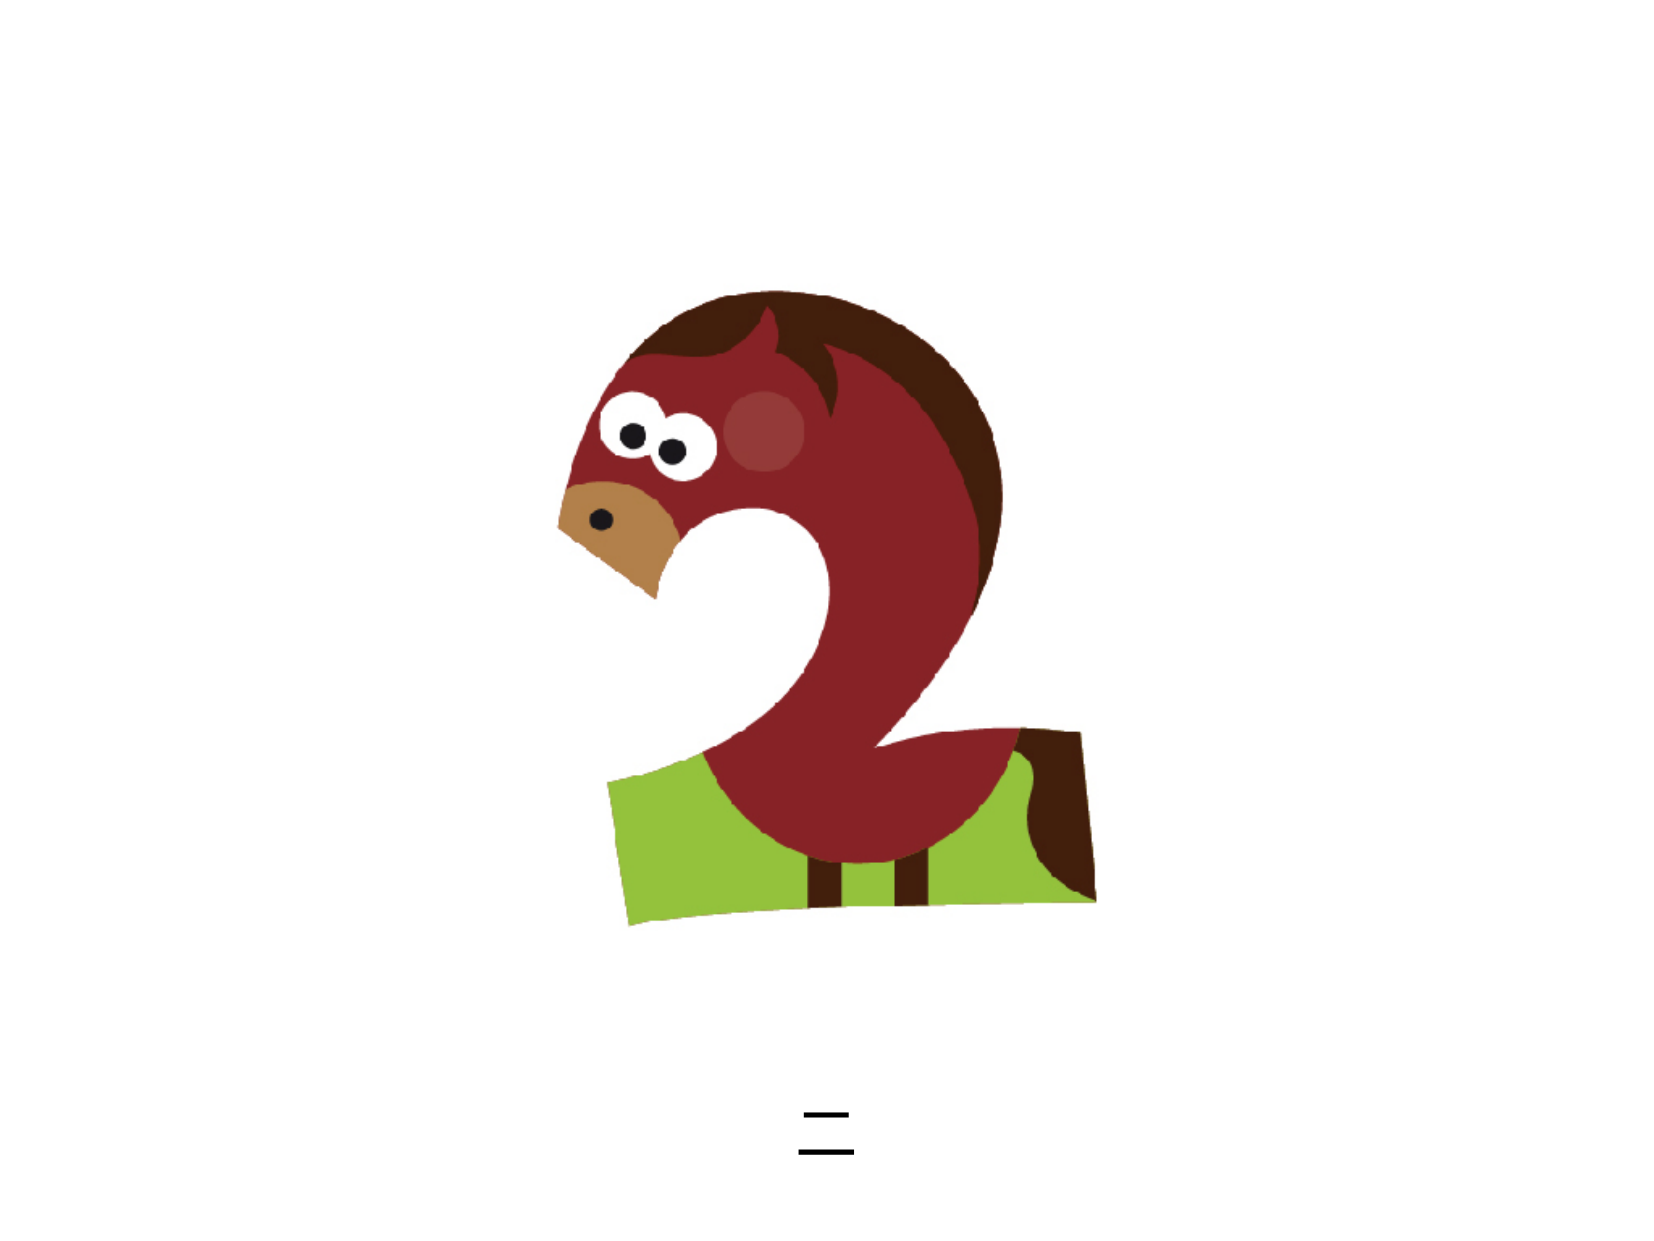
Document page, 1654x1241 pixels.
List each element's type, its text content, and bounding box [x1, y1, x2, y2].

picture [0, 0, 1654, 1241]
title 二 [82, 1025, 1571, 1233]
